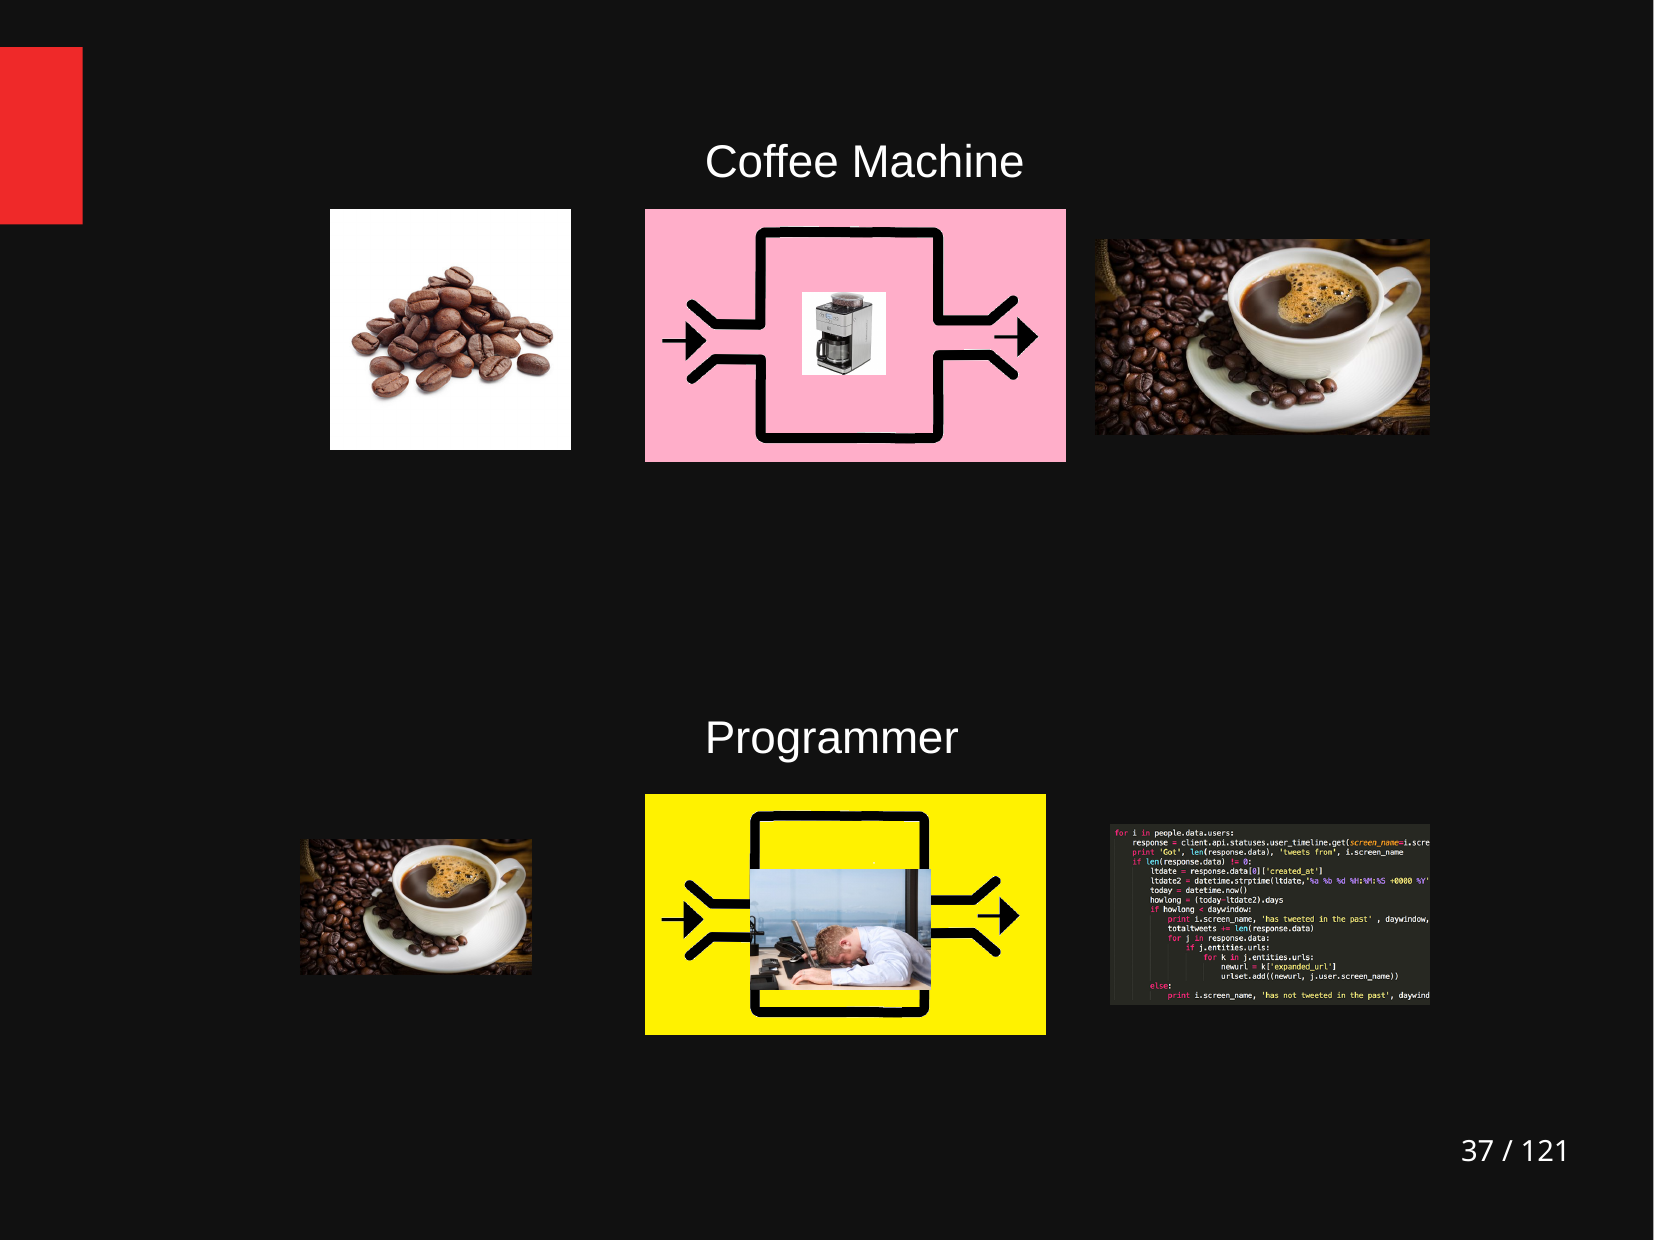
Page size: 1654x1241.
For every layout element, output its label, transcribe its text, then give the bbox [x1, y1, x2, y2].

picture [300, 839, 532, 976]
text_box Programmer [690, 705, 1066, 772]
picture [330, 209, 571, 451]
picture [1095, 239, 1430, 436]
text_box Coffee Machine [690, 128, 1040, 196]
picture [645, 209, 1066, 462]
picture [1110, 824, 1430, 1006]
picture [645, 794, 1046, 1036]
